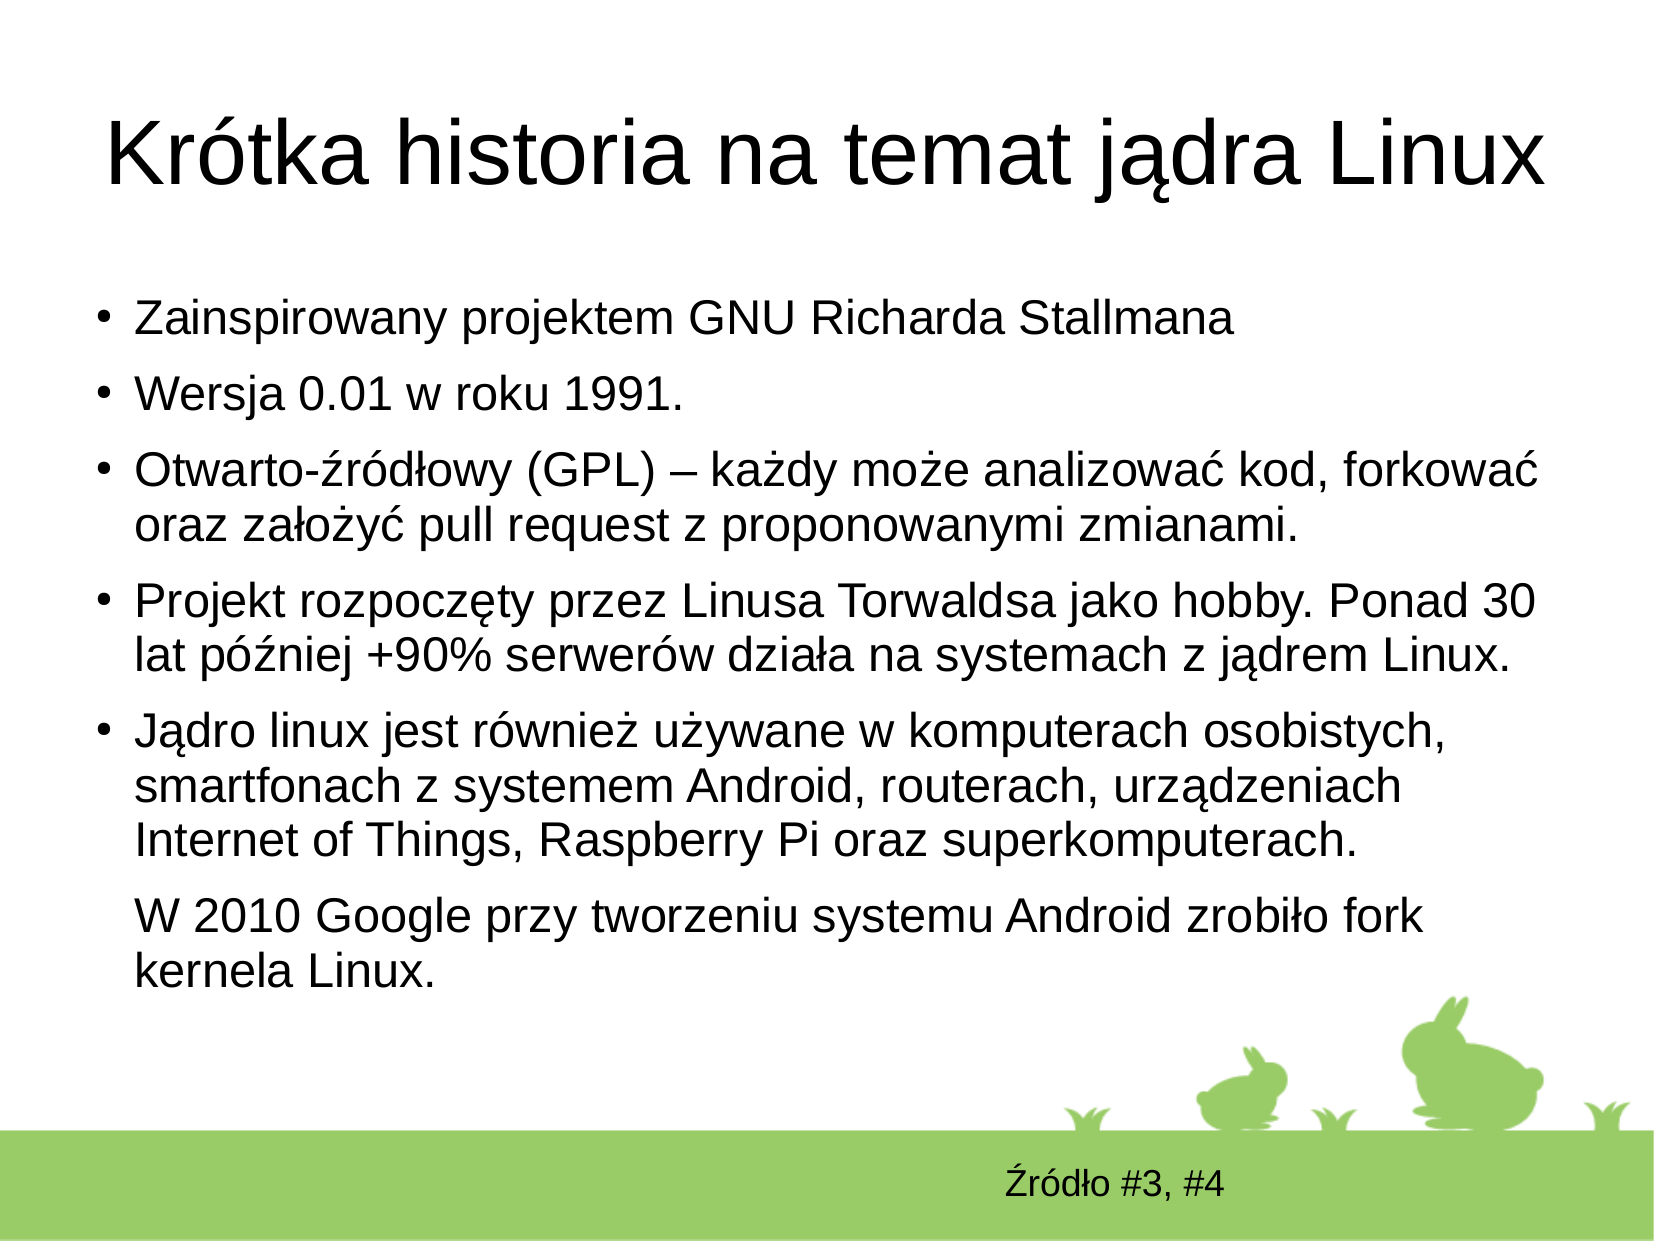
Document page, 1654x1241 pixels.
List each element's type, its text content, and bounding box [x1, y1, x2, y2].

title Krótka historia na temat jądra Linux [82, 49, 1571, 257]
list Zainspirowany projektem GNU Richarda Stallmana Wersja 0.01 w roku 1991. Otwarto-źródłowy (GPL) – każdy może analizować kod, forkować oraz założyć pull request z proponowanymi zmianami. Projekt rozpoczęty przez Linusa Torwaldsa jako hobby. Ponad 30 lat później +90% serwerów działa na systemach z jądrem Linux. Jądro linux jest również używane w komputerach osobistych, smartfonach z systemem Android, routerach, urządzeniach Internet of Things, Raspberry Pi oraz superkomputerach. W 2010 Google przy tworzeniu systemu Android zrobiło fork kernela Linux. [82, 290, 1571, 1010]
text_box Źródło #3, #4 [990, 1155, 1381, 1241]
picture [0, 0, 1654, 1241]
